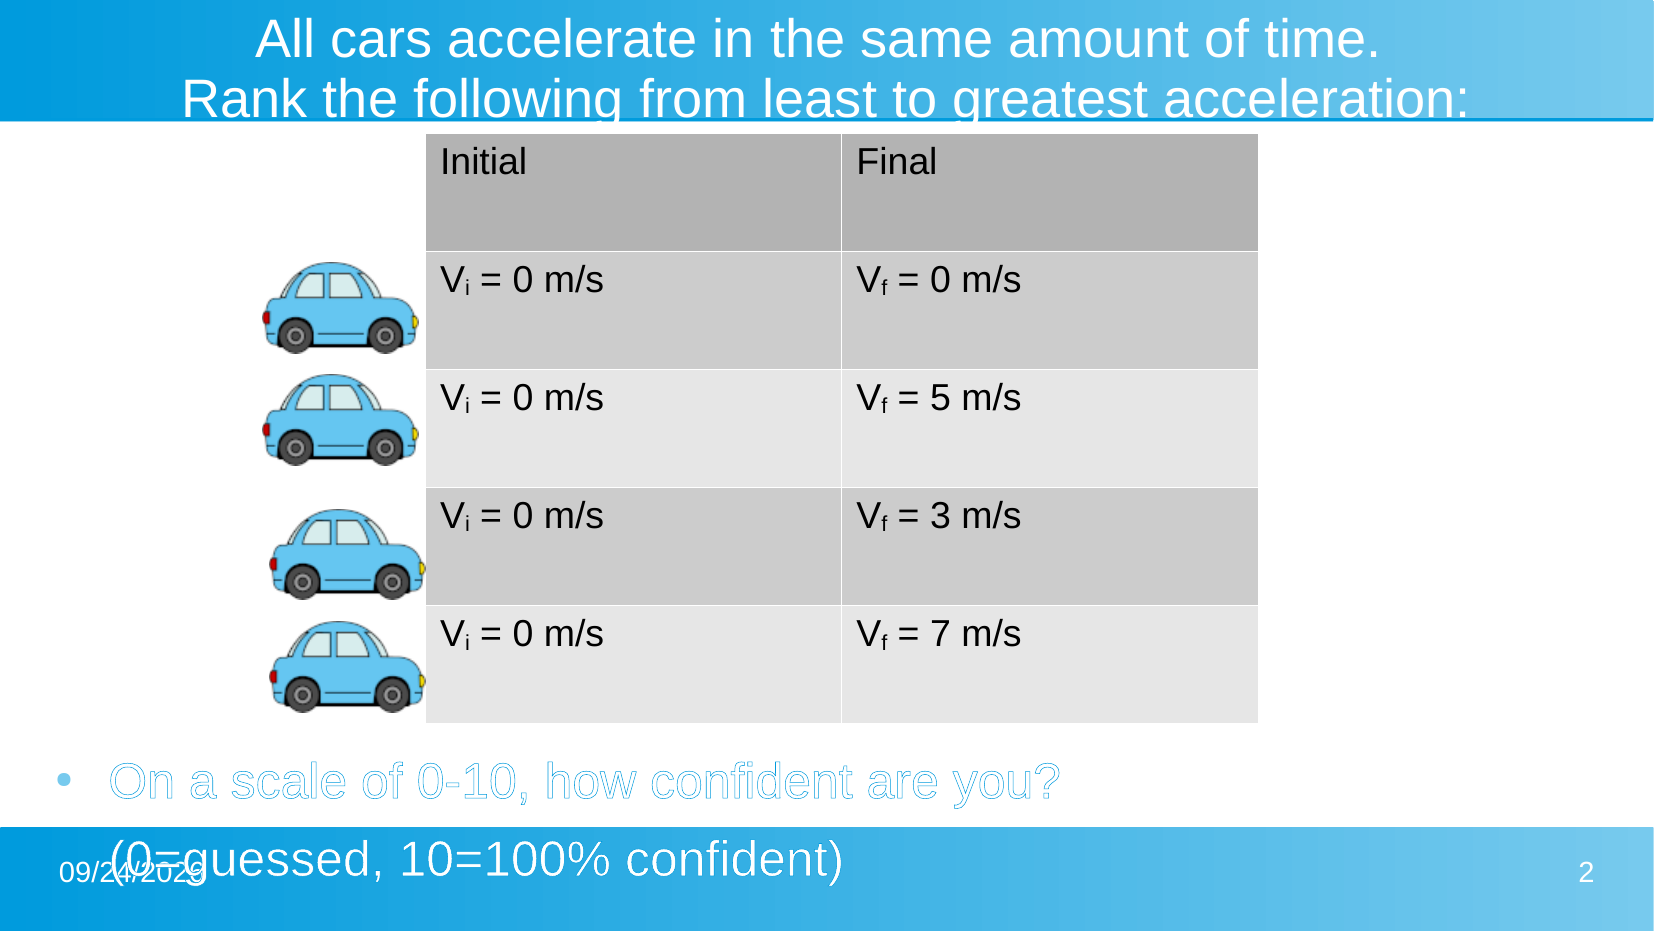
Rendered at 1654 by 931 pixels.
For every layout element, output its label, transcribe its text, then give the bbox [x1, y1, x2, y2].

table_cell Vf = 5 m/s [842, 370, 1258, 487]
table_cell Vf = 3 m/s [842, 488, 1258, 605]
picture [269, 509, 426, 601]
table_header Initial [426, 134, 841, 251]
table_cell Vi = 0 m/s [426, 606, 841, 723]
picture [269, 621, 426, 713]
table_cell Vi = 0 m/s [426, 488, 841, 605]
table_cell Vf = 7 m/s [842, 606, 1258, 723]
table_cell Vi = 0 m/s [426, 370, 841, 487]
table_cell Vf = 0 m/s [842, 252, 1258, 369]
title All cars accelerate in the same amount of time. Rank the following from least to greatest acceleration: [59, 8, 1595, 130]
table_header Final [842, 134, 1258, 251]
picture [262, 374, 419, 466]
list On a scale of 0-10, how confident are you? (0=guessed, 10=100% confident) [37, 675, 1573, 931]
table_cell Vi = 0 m/s [426, 252, 841, 369]
picture [262, 262, 419, 354]
